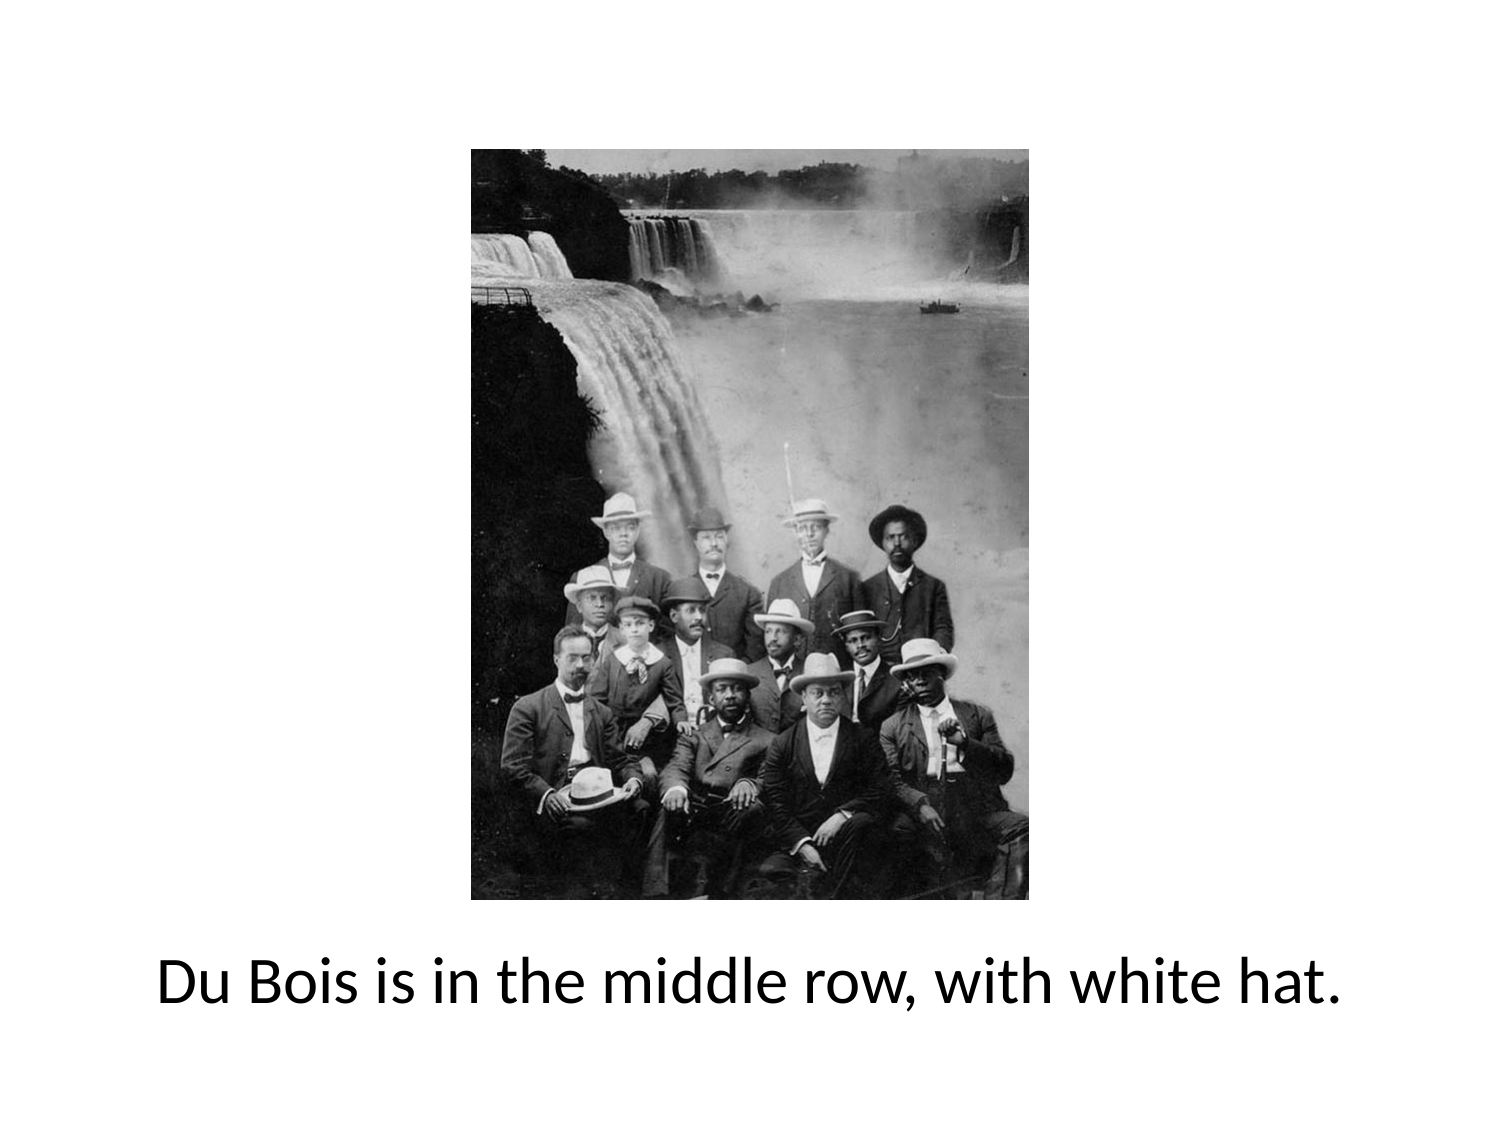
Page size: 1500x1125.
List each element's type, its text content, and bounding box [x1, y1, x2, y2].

picture [471, 149, 1029, 900]
text_box Du Bois is in the middle row, with white hat. [141, 929, 1359, 1025]
